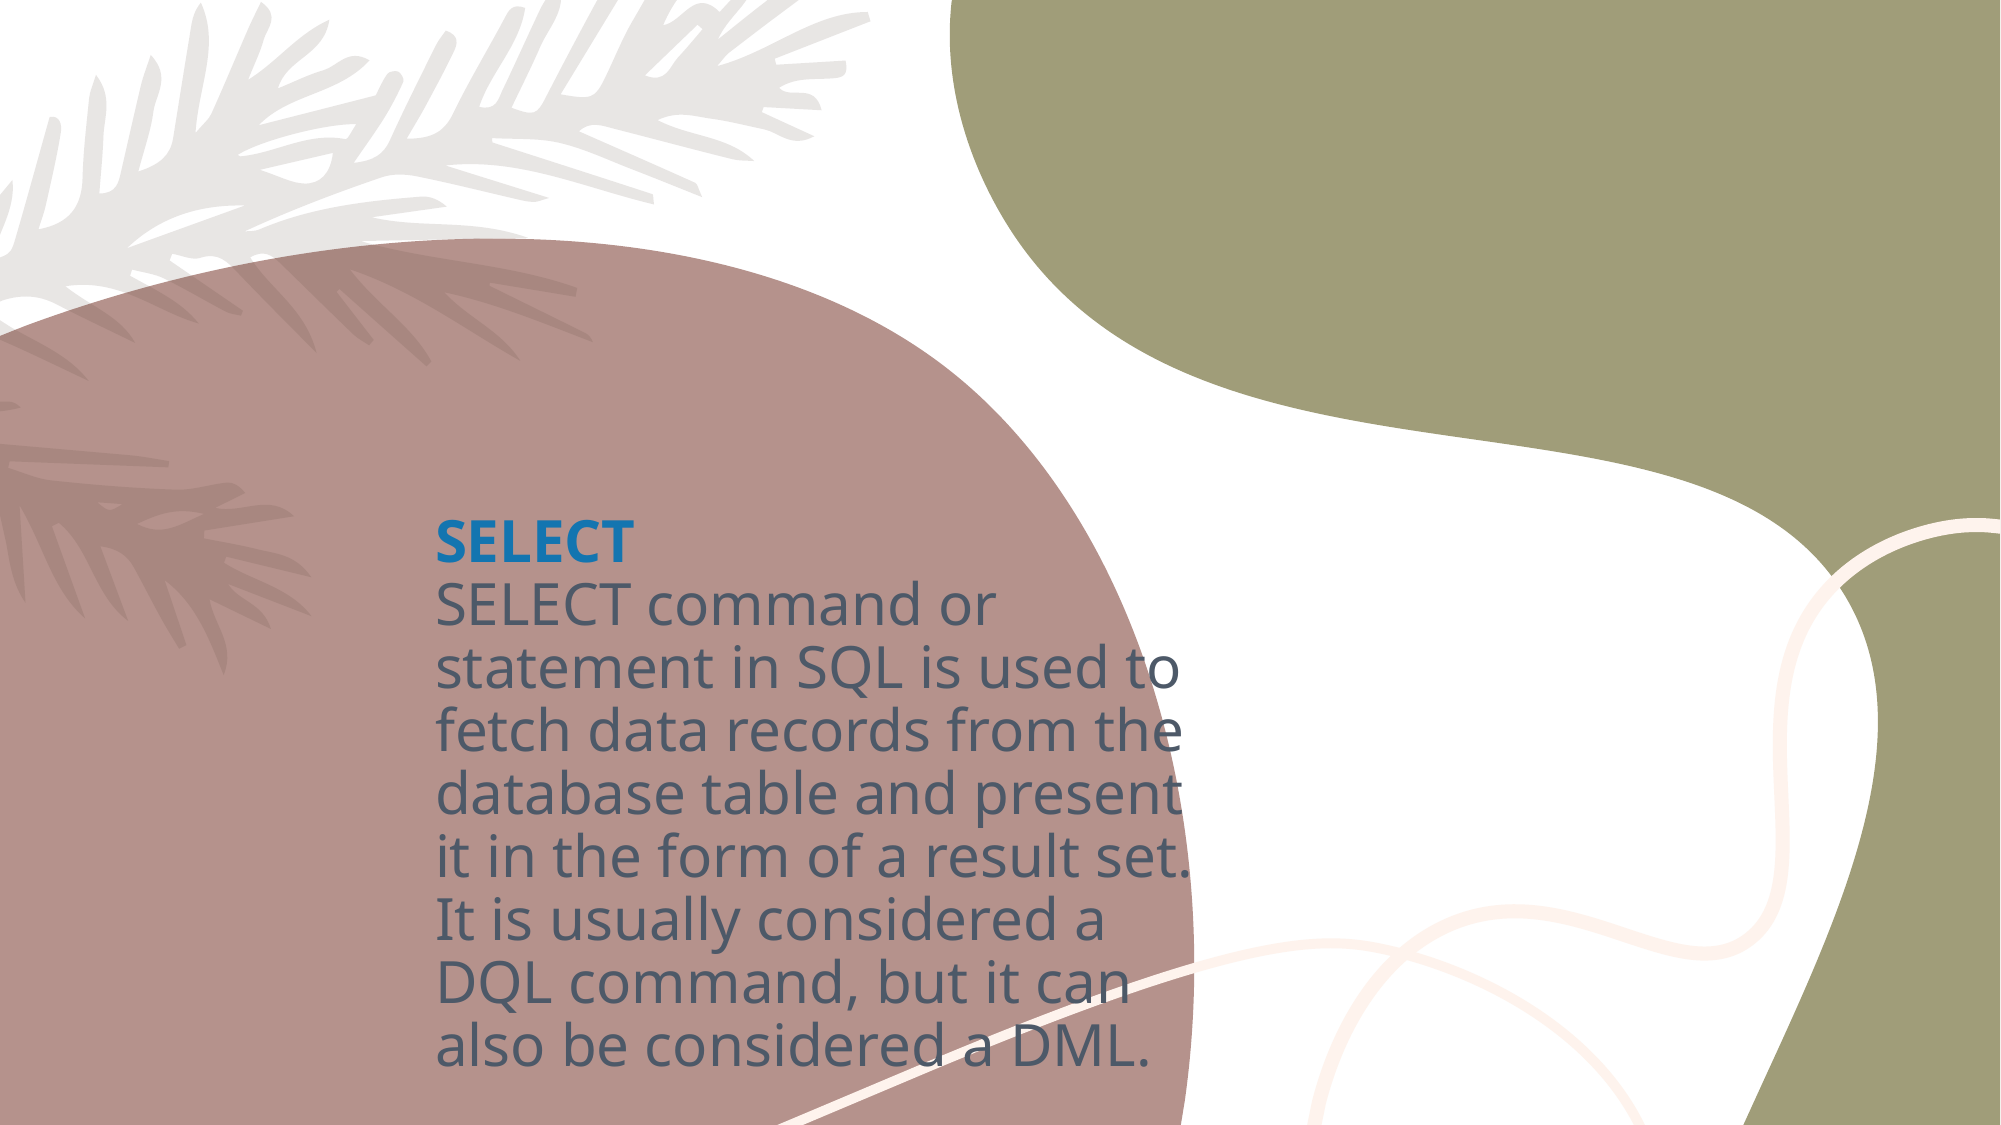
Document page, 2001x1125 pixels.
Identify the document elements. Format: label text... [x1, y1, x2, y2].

title SELECT SELECT command or statement in SQL is used to fetch data records from the database table and present it in the form of a result set. It is usually considered a DQL command, but it can also be considered a DML. SELECT customerName, phone, city,state FROM customers; [74, 81, 1728, 1071]
